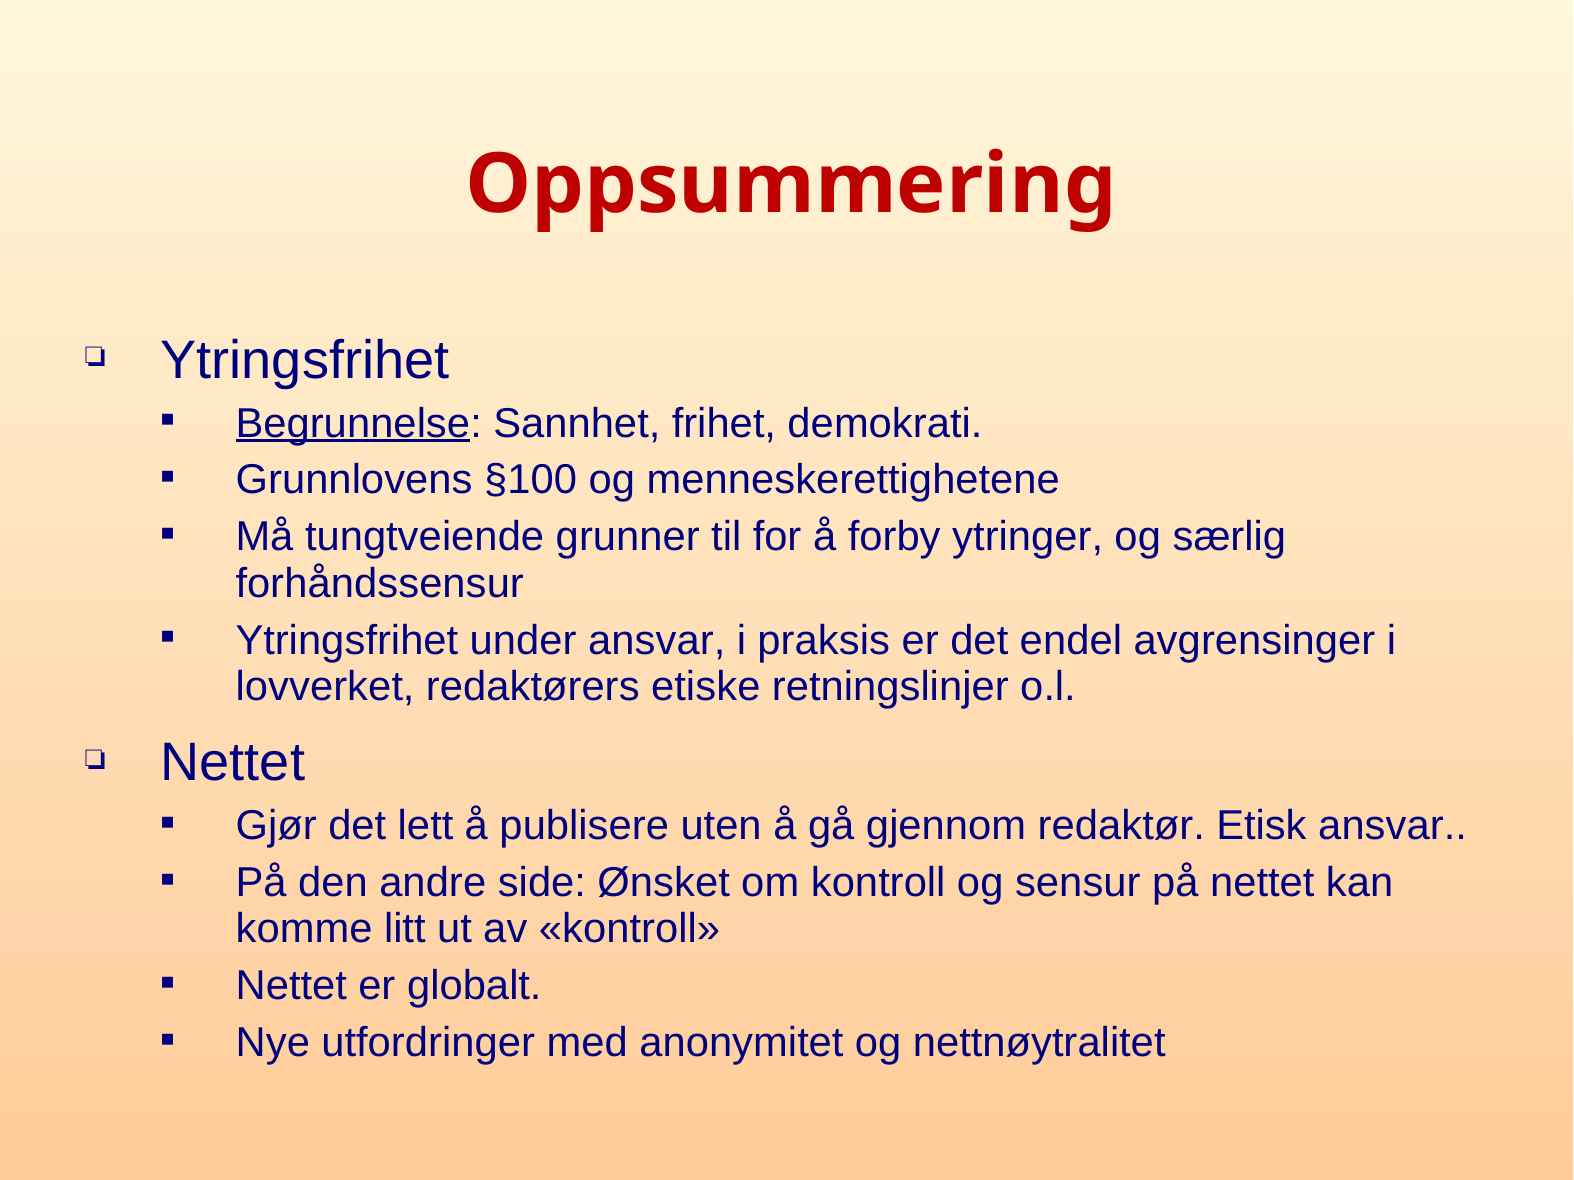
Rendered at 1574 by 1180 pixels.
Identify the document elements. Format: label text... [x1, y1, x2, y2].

title Oppsummering [39, 54, 1543, 309]
list Ytringsfrihet Begrunnelse: Sannhet, frihet, demokrati. Grunnlovens §100 og menneskerettighetene Må tungtveiende grunner til for å forby ytringer, og særlig forhåndssensur Ytringsfrihet under ansvar, i praksis er det endel avgrensinger i lovverket, redaktørers etiske retningslinjer o.l. Nettet Gjør det lett å publisere uten å gå gjennom redaktør. Etisk ansvar.. På den andre side: Ønsket om kontroll og sensur på nettet kan komme litt ut av «kontroll» Nettet er globalt. Nye utfordringer med anonymitet og nettnøytralitet [85, 336, 1539, 1170]
